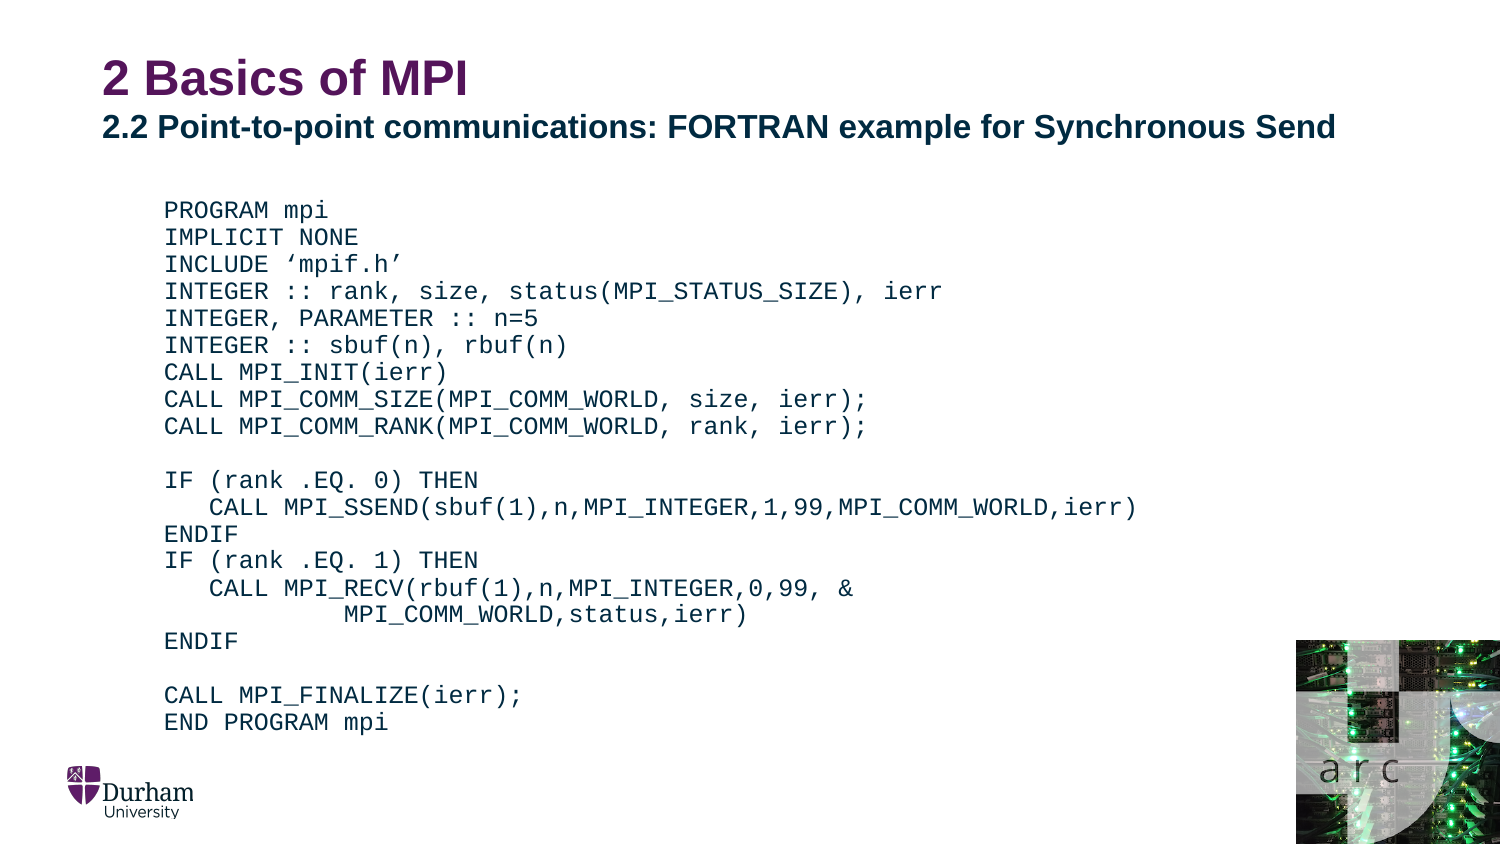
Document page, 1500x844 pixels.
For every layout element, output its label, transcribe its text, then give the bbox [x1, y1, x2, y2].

picture [1296, 640, 1500, 844]
title 2 Basics of MPI 2.2 Point-to-point communications: FORTRAN example for Synchronous Send [101, 45, 1399, 187]
list PROGRAM mpi IMPLICIT NONE INCLUDE ‘mpif.h’ INTEGER :: rank, size, status(MPI_STATUS_SIZE), ierr INTEGER, PARAMETER :: n=5 INTEGER :: sbuf(n), rbuf(n) CALL MPI_INIT(ierr) CALL MPI_COMM_SIZE(MPI_COMM_WORLD, size, ierr); CALL MPI_COMM_RANK(MPI_COMM_WORLD, rank, ierr); IF (rank .EQ. 0) THEN CALL MPI_SSEND(sbuf(1),n,MPI_INTEGER,1,99,MPI_COMM_WORLD,ierr) ENDIF IF (rank .EQ. 1) THEN CALL MPI_RECV(rbuf(1),n,MPI_INTEGER,0,99, & MPI_COMM_WORLD,status,ierr) ENDIF CALL MPI_FINALIZE(ierr); END PROGRAM mpi [163, 166, 1215, 751]
picture [67, 766, 193, 819]
